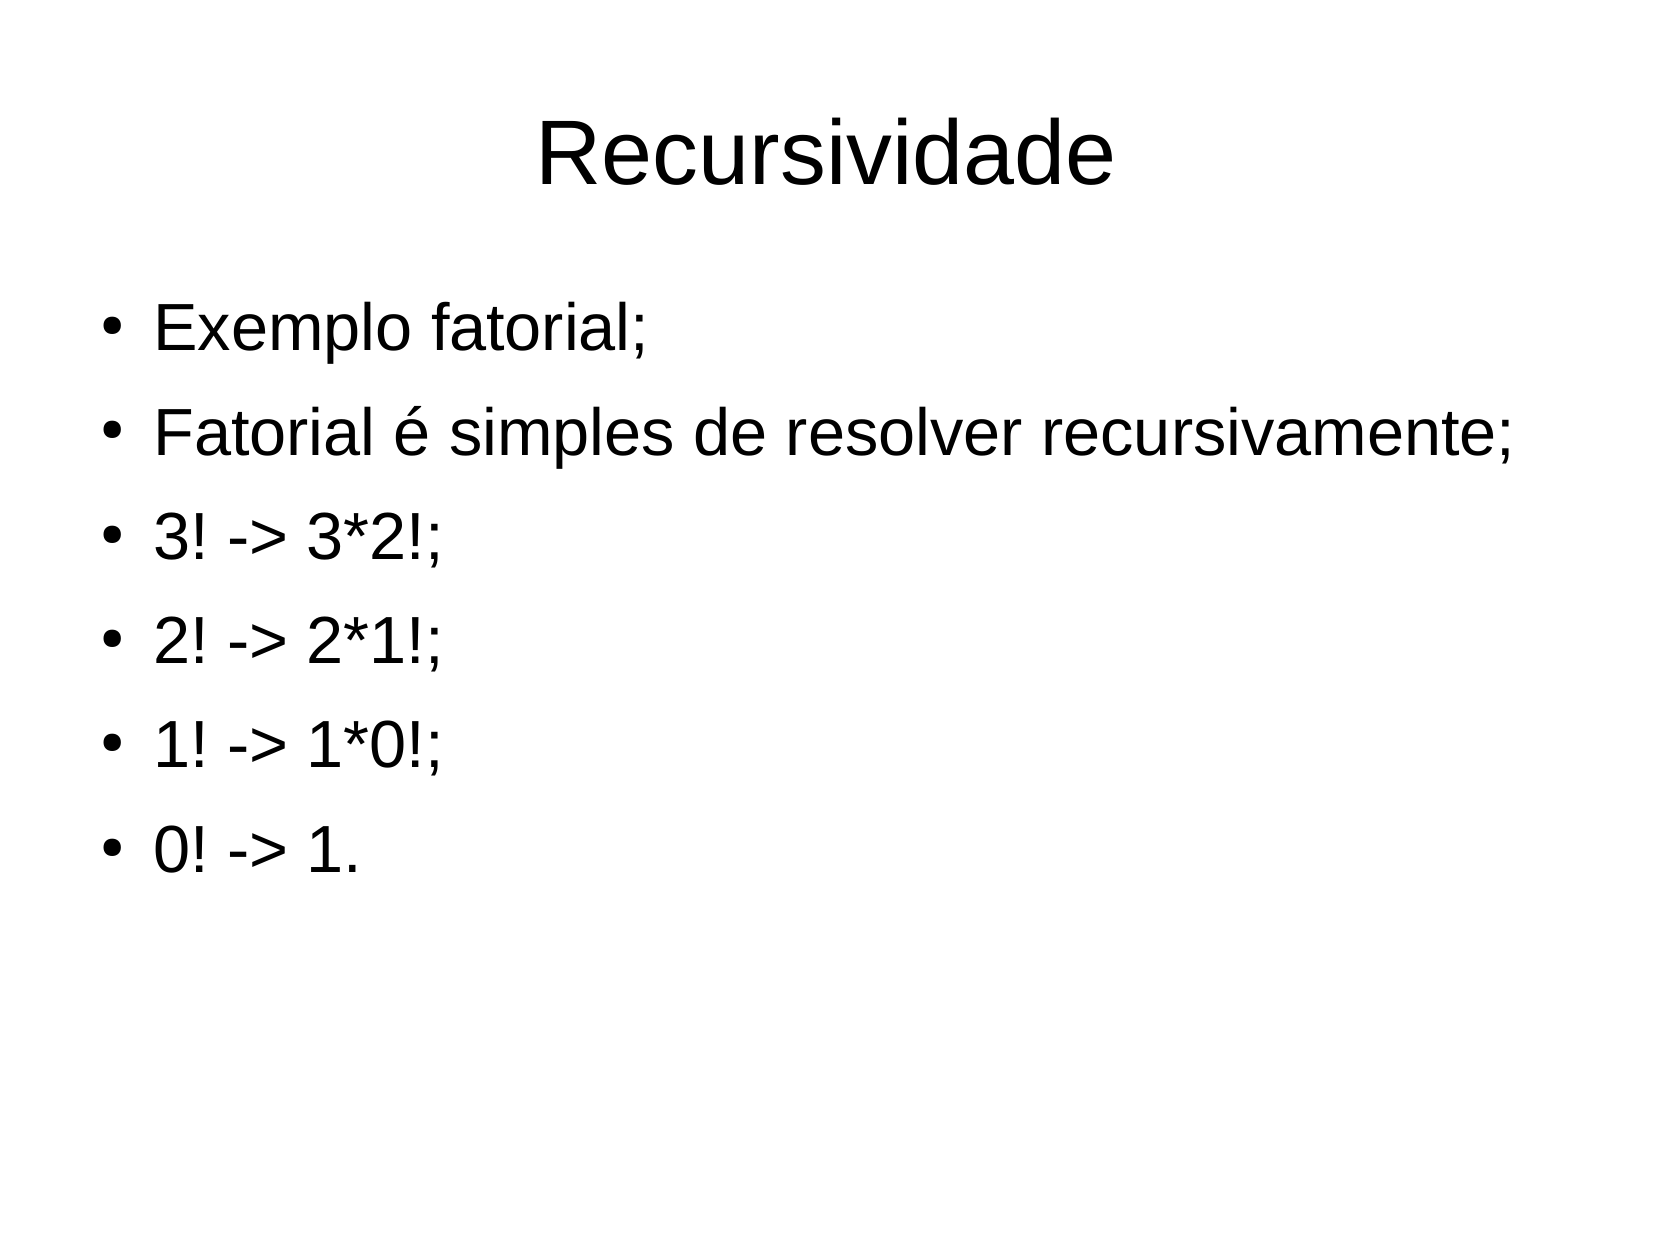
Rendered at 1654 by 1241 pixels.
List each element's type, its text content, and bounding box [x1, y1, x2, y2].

title Recursividade [82, 49, 1571, 257]
list Exemplo fatorial; Fatorial é simples de resolver recursivamente; 3! -> 3*2!; 2! -> 2*1!; 1! -> 1*0!; 0! -> 1. [82, 290, 1571, 1010]
